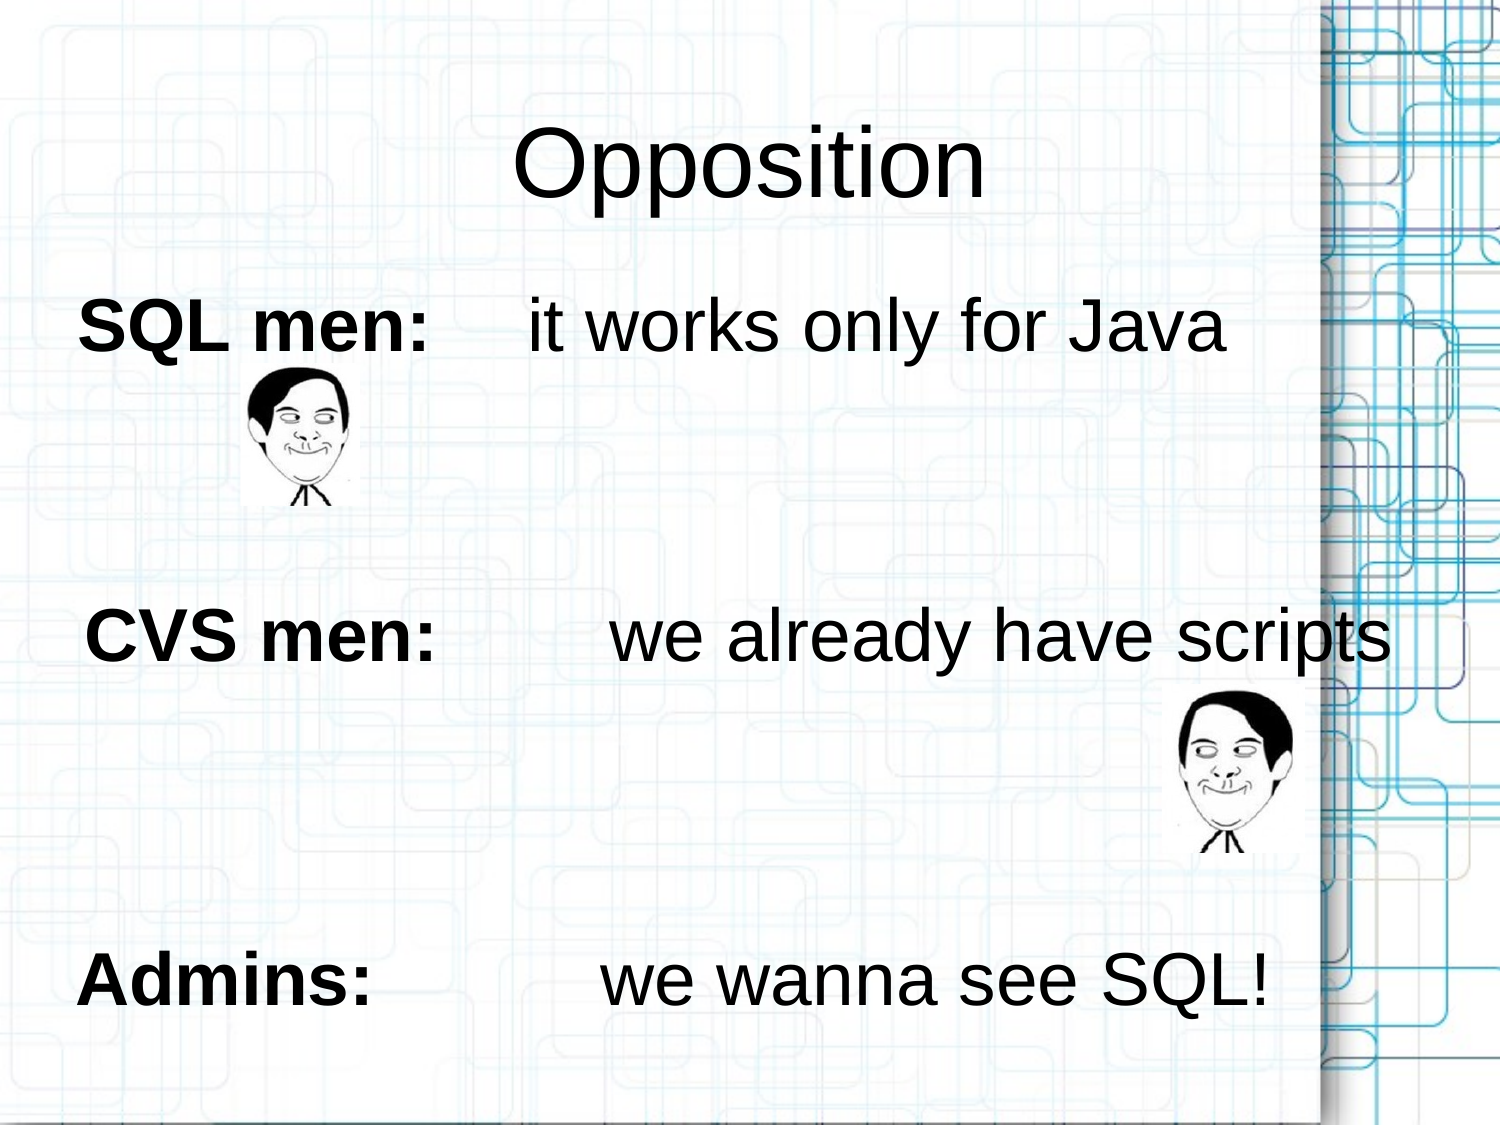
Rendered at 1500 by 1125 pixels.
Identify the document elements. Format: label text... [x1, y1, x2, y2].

text_box [1161, 740, 1305, 853]
title Opposition [75, 45, 1425, 233]
list SQL men: it works only for Java [62, 215, 1413, 401]
picture [0, 0, 1500, 1125]
list Admins: we wanna see SQL! [60, 870, 1456, 1029]
text_box [240, 401, 360, 506]
list CVS men: we already have scripts [69, 526, 1420, 740]
